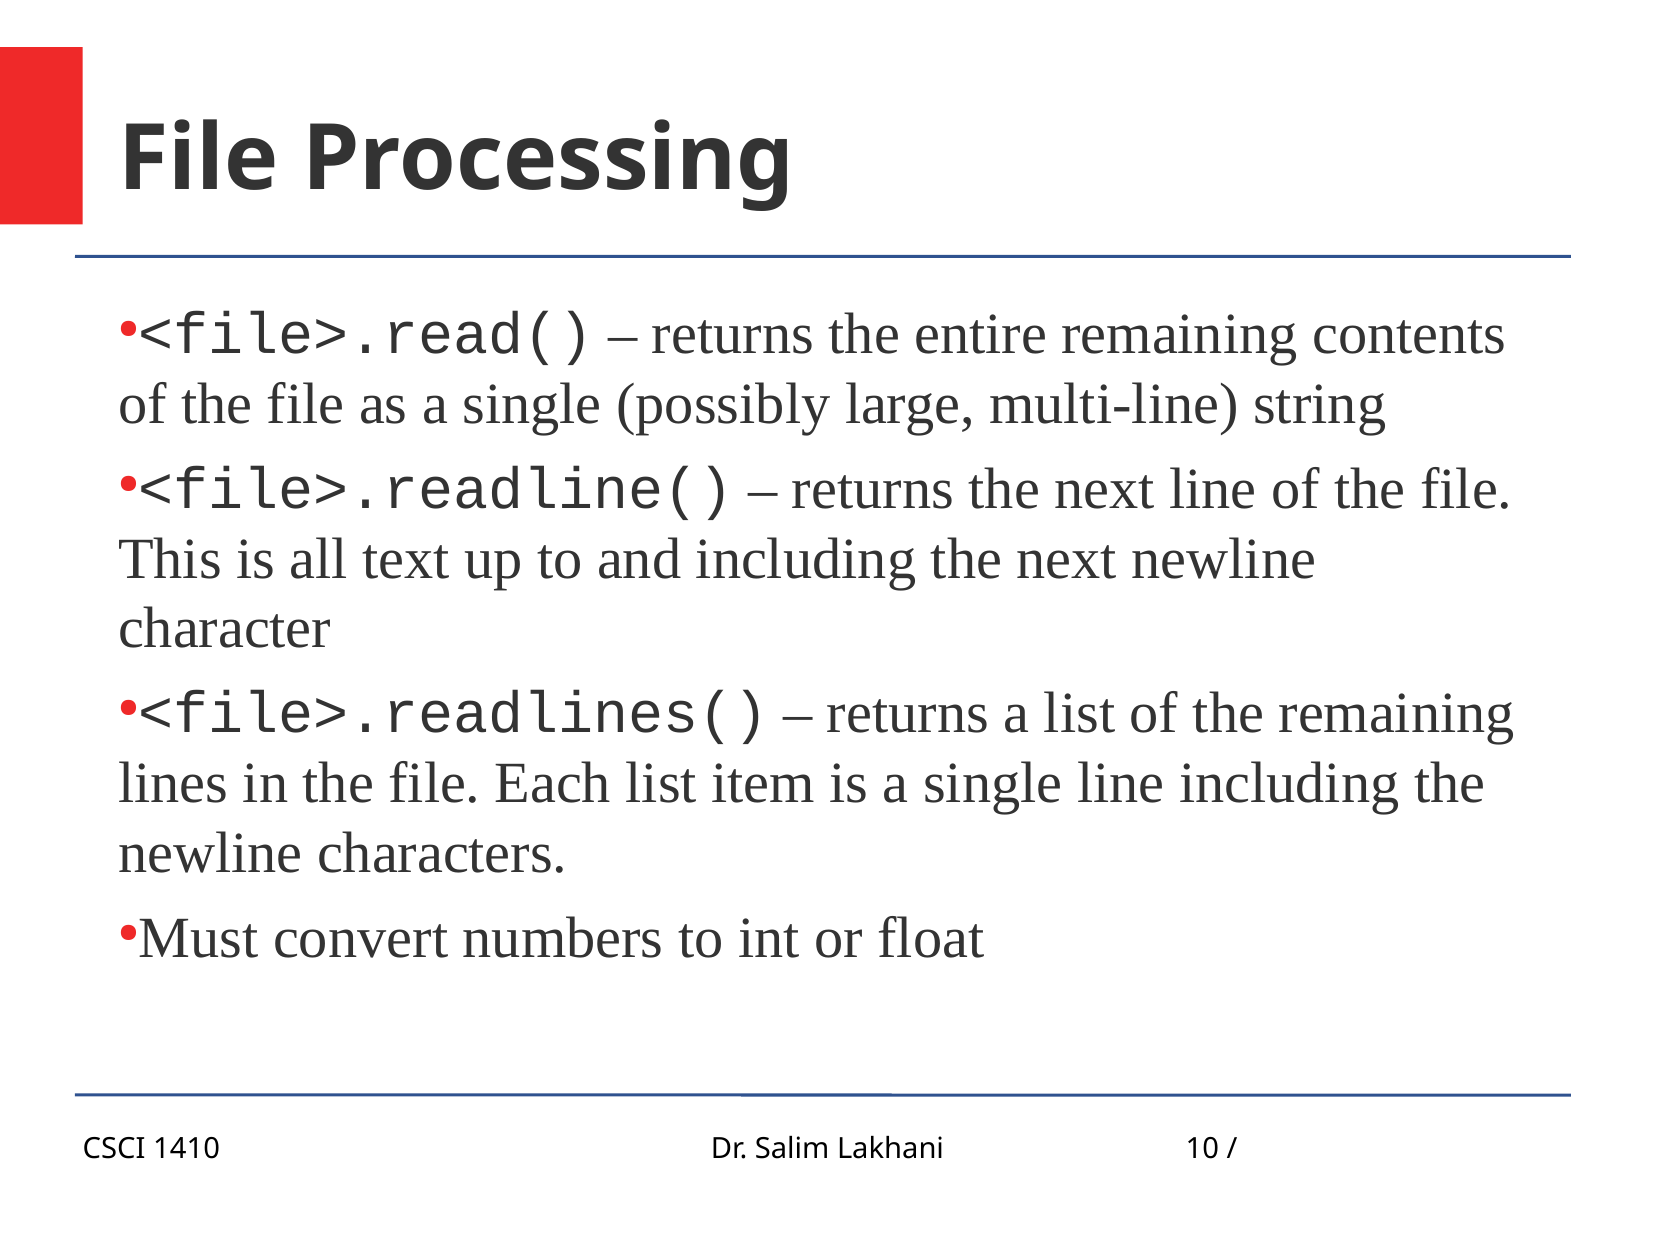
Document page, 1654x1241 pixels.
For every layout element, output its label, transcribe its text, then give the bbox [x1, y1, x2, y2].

text_box / [1185, 1129, 1571, 1216]
list <file>.read() – returns the entire remaining contents of the file as a single (possibly large, multi-line) string <file>.readline() – returns the next line of the file. This is all text up to and including the next newline character <file>.readlines() – returns a list of the remaining lines in the file. Each list item is a single line including the newline characters. Must convert numbers to int or float [118, 295, 1536, 1080]
text_box CSCI 1410 [82, 1129, 468, 1216]
text_box Dr. Salim Lakhani [565, 1129, 1090, 1216]
title File Processing [118, 49, 1571, 257]
